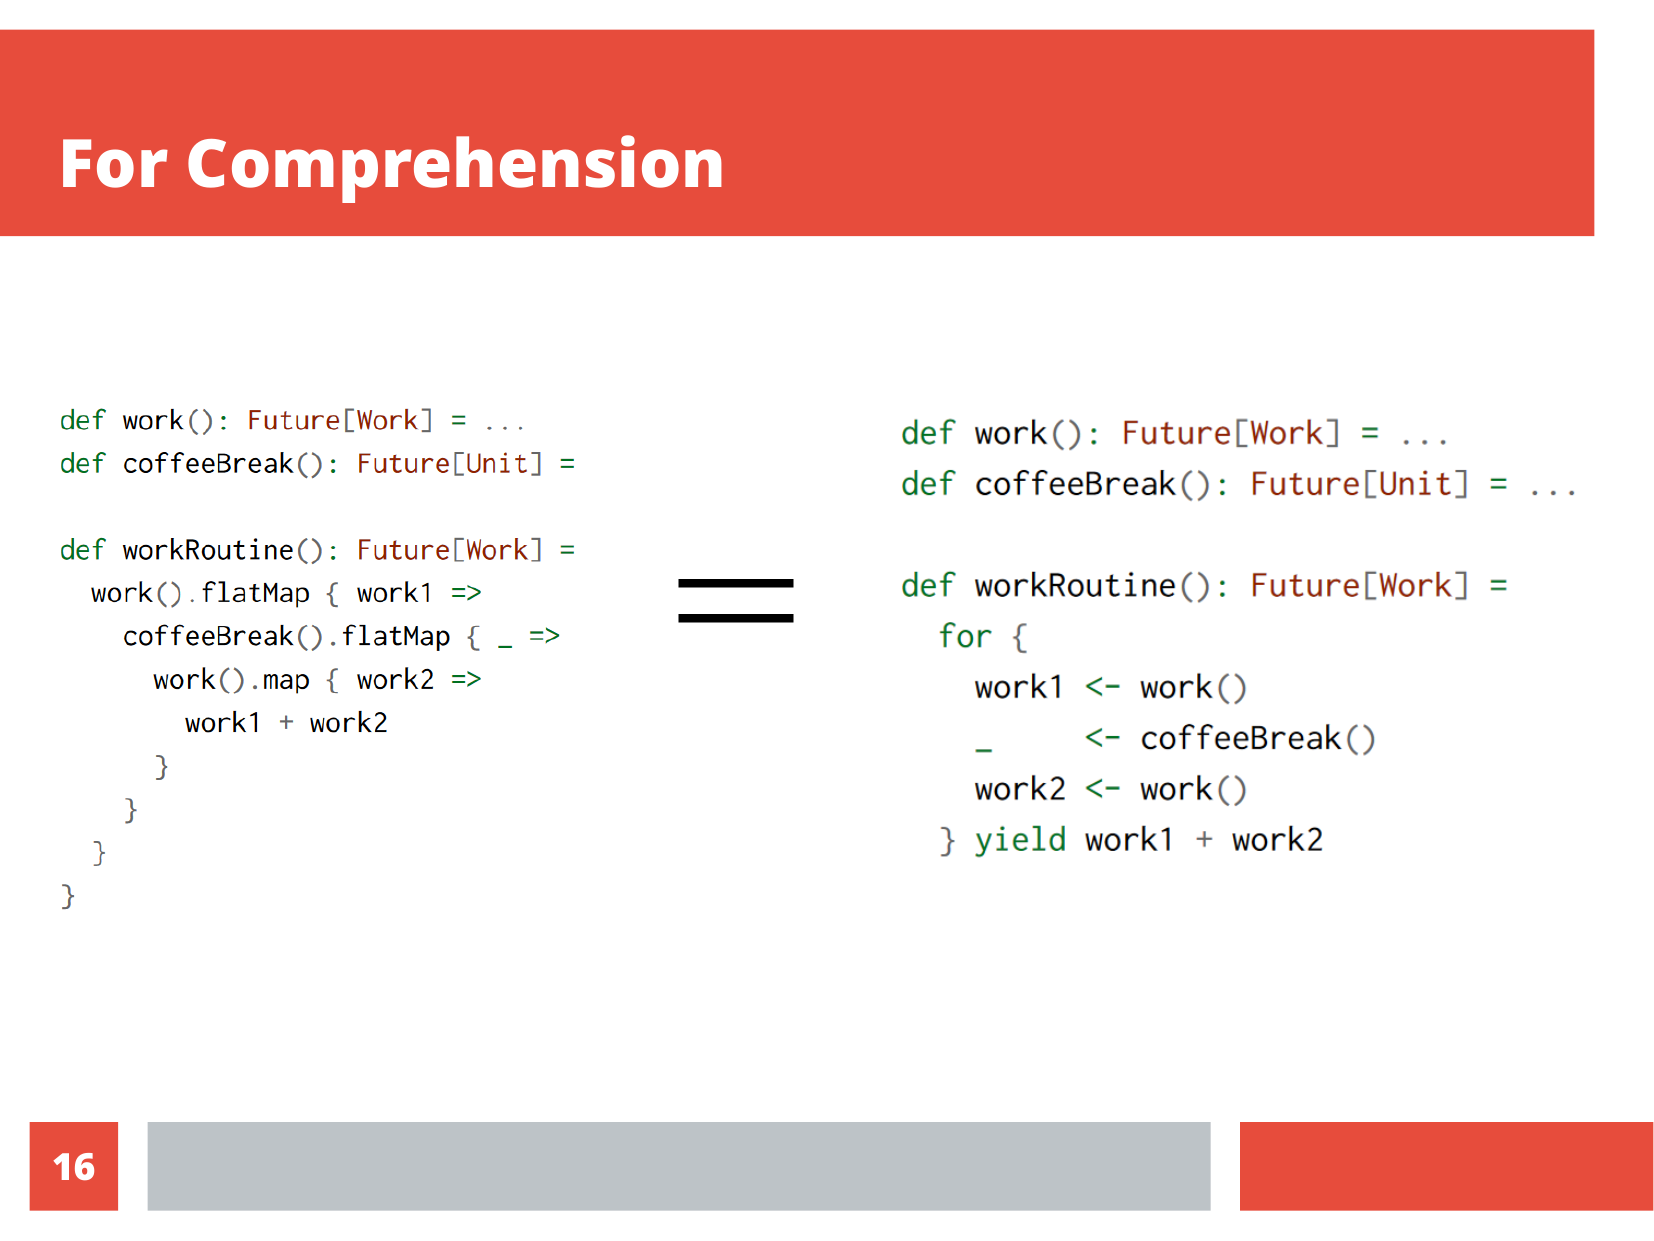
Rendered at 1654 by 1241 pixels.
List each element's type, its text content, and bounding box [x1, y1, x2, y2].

picture [35, 389, 1619, 957]
title For Comprehension [59, 59, 1595, 207]
